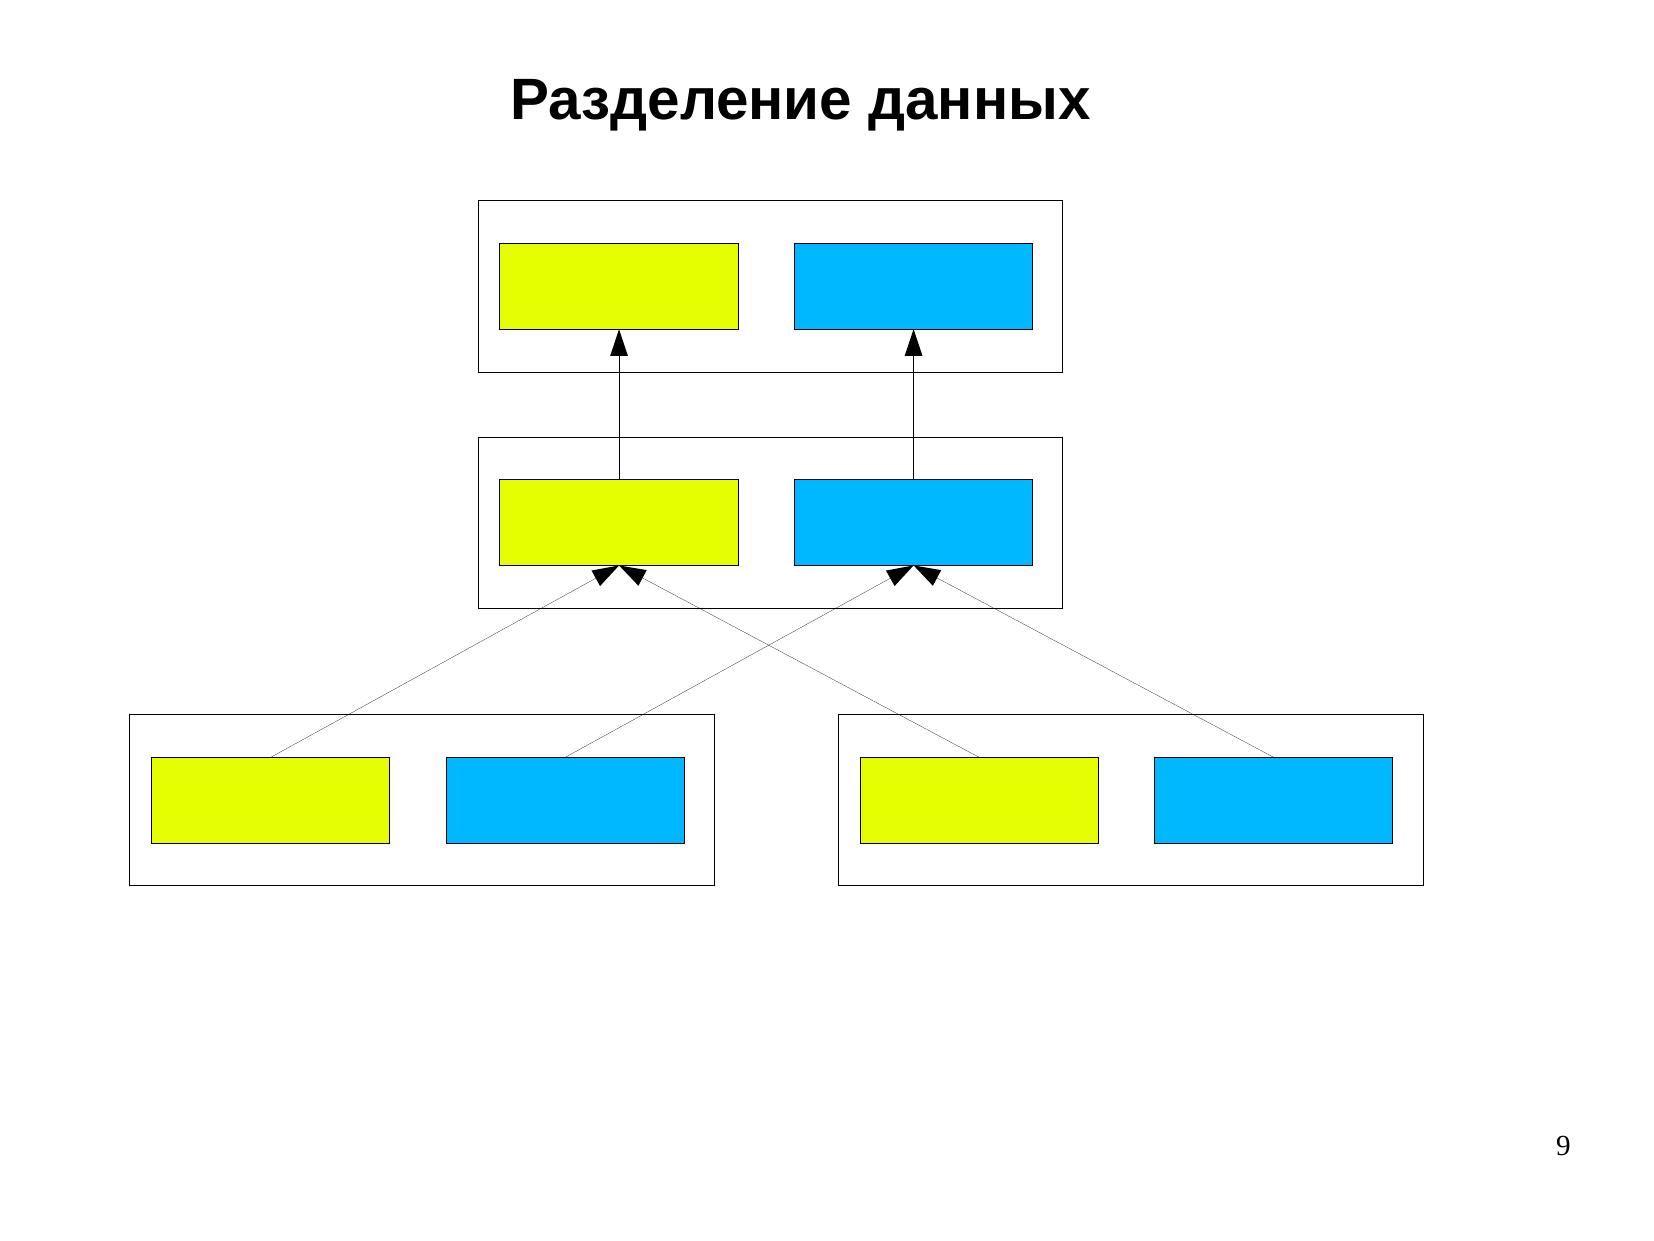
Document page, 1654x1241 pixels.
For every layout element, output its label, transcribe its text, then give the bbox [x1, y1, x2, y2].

text_box [860, 757, 1099, 844]
text_box [151, 757, 390, 844]
text_box [1154, 757, 1393, 844]
text_box [499, 479, 739, 566]
text_box [446, 757, 685, 844]
text_box [499, 243, 739, 330]
text_box [794, 479, 1033, 566]
text_box Разделение данных [496, 59, 1107, 140]
text_box [794, 243, 1033, 330]
